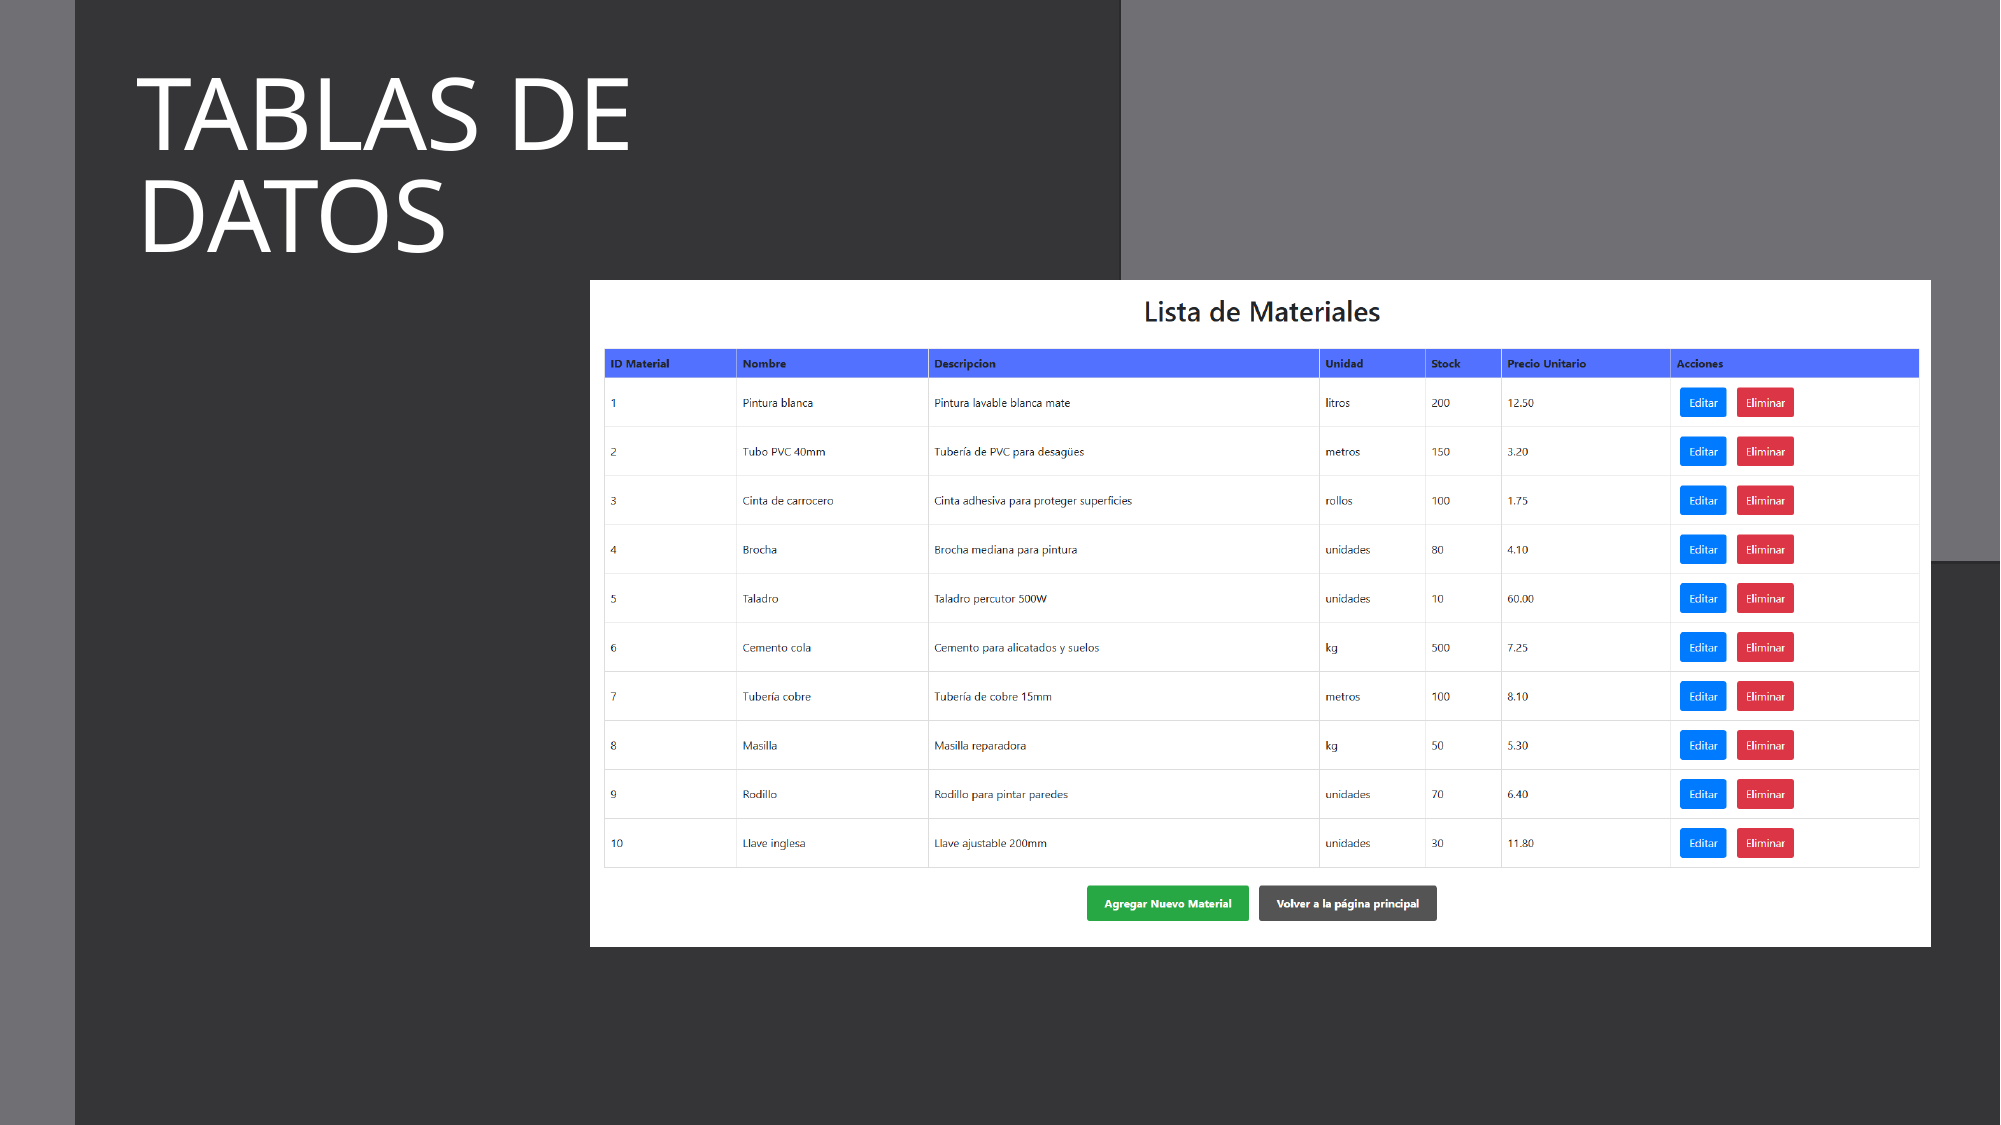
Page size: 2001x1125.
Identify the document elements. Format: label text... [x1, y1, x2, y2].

title TABLAS DE DATOS [121, 55, 818, 281]
text_box [1120, 0, 2000, 563]
picture [590, 280, 1931, 947]
